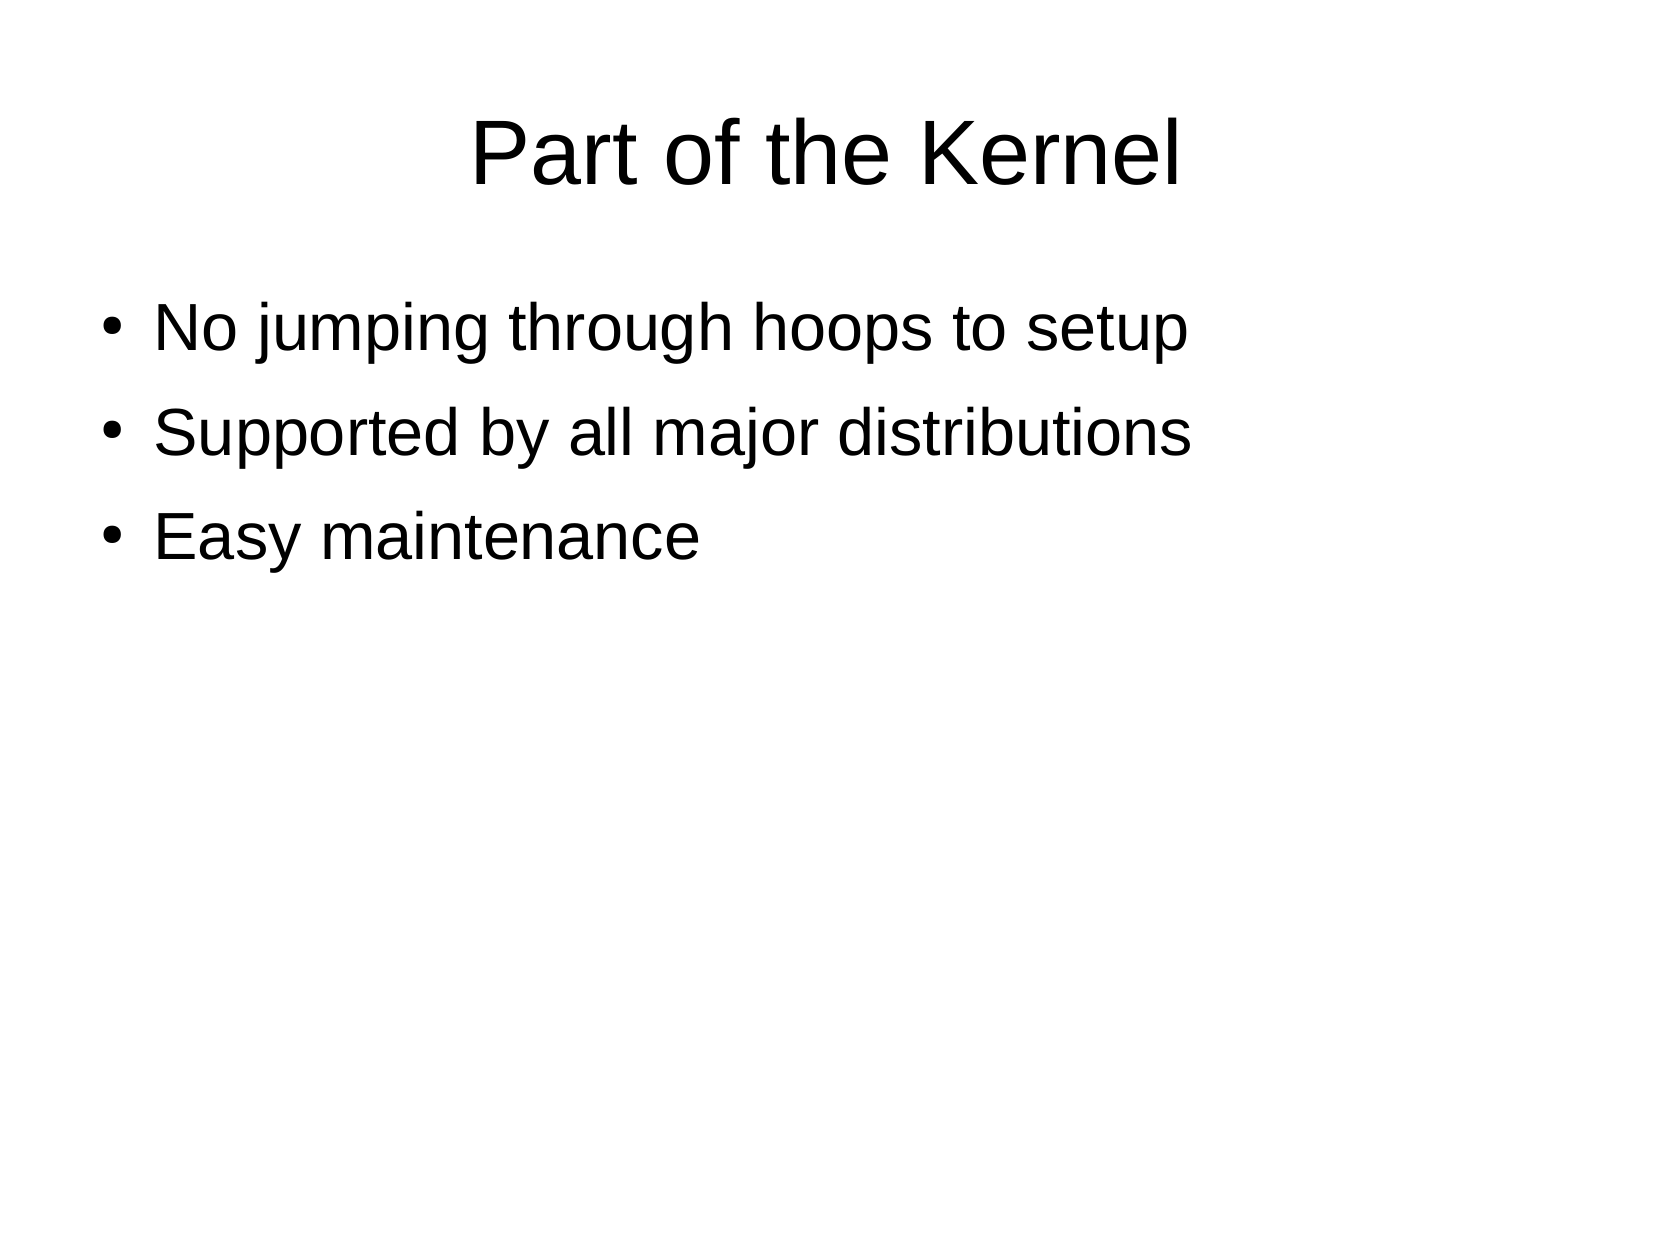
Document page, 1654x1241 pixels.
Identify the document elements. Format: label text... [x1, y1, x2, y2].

list No jumping through hoops to setup Supported by all major distributions Easy maintenance [82, 290, 1571, 1010]
title Part of the Kernel [82, 49, 1571, 257]
